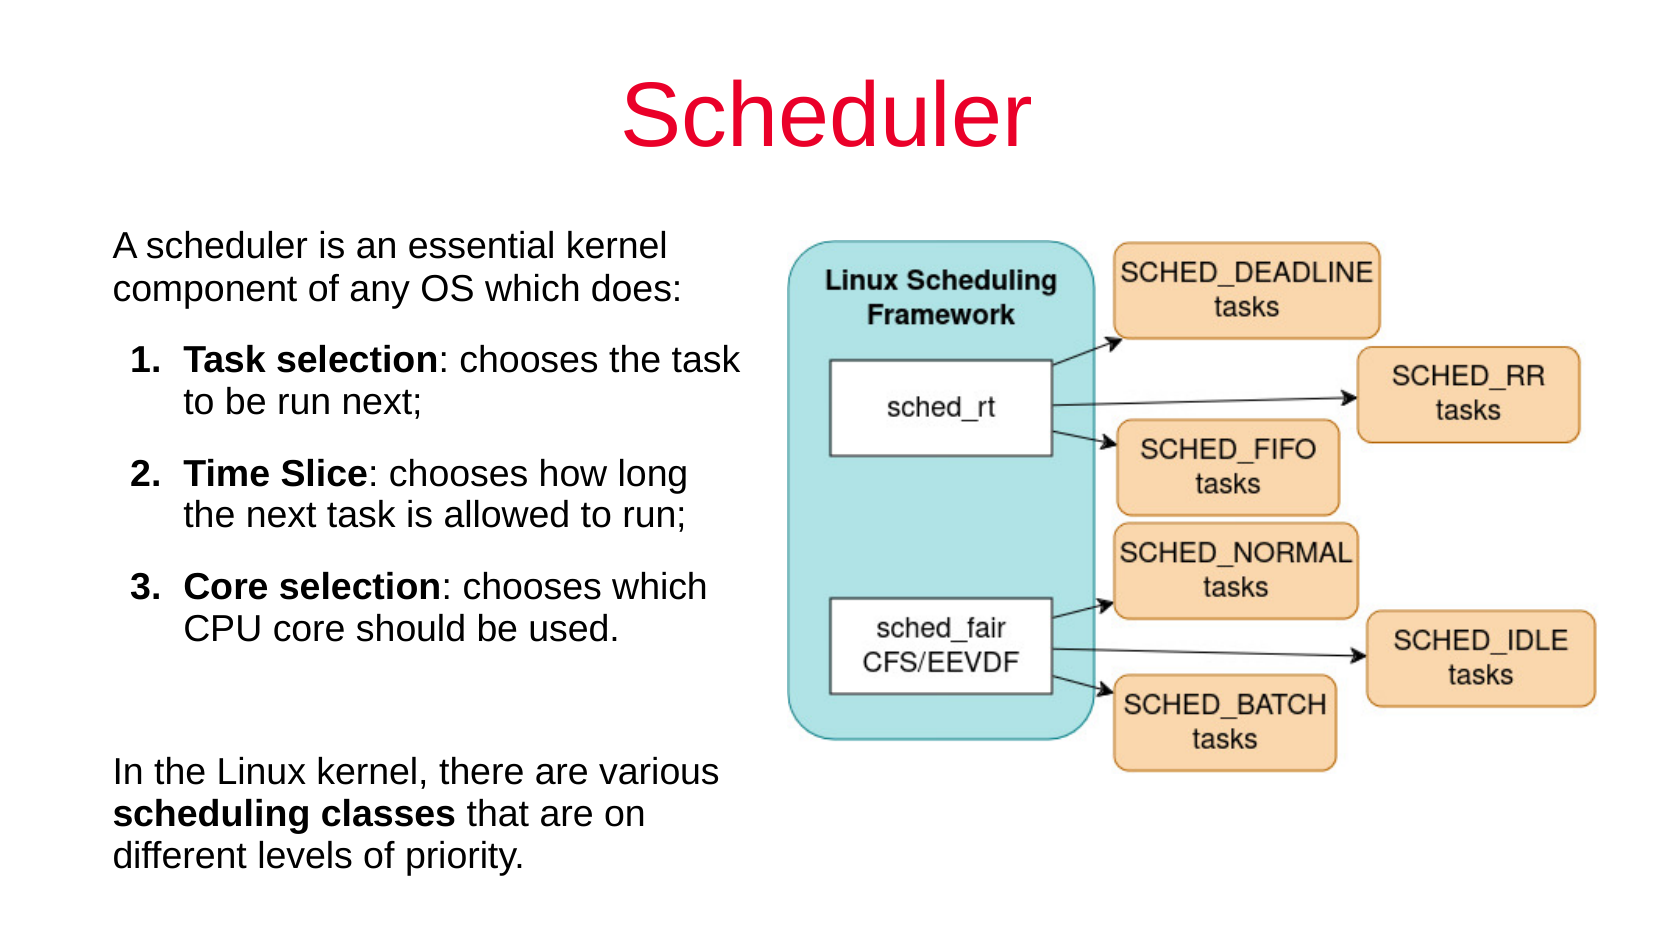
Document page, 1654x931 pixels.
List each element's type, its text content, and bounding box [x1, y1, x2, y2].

list A scheduler is an essential kernel component of any OS which does: Task selection: chooses the task to be run next; Time Slice: chooses how long the next task is allowed to run; Core selection: chooses which CPU core should be used. In the Linux kernel, there are various scheduling classes that are on different levels of priority. [112, 225, 751, 826]
title Scheduler [82, 37, 1571, 193]
picture [787, 240, 1600, 774]
